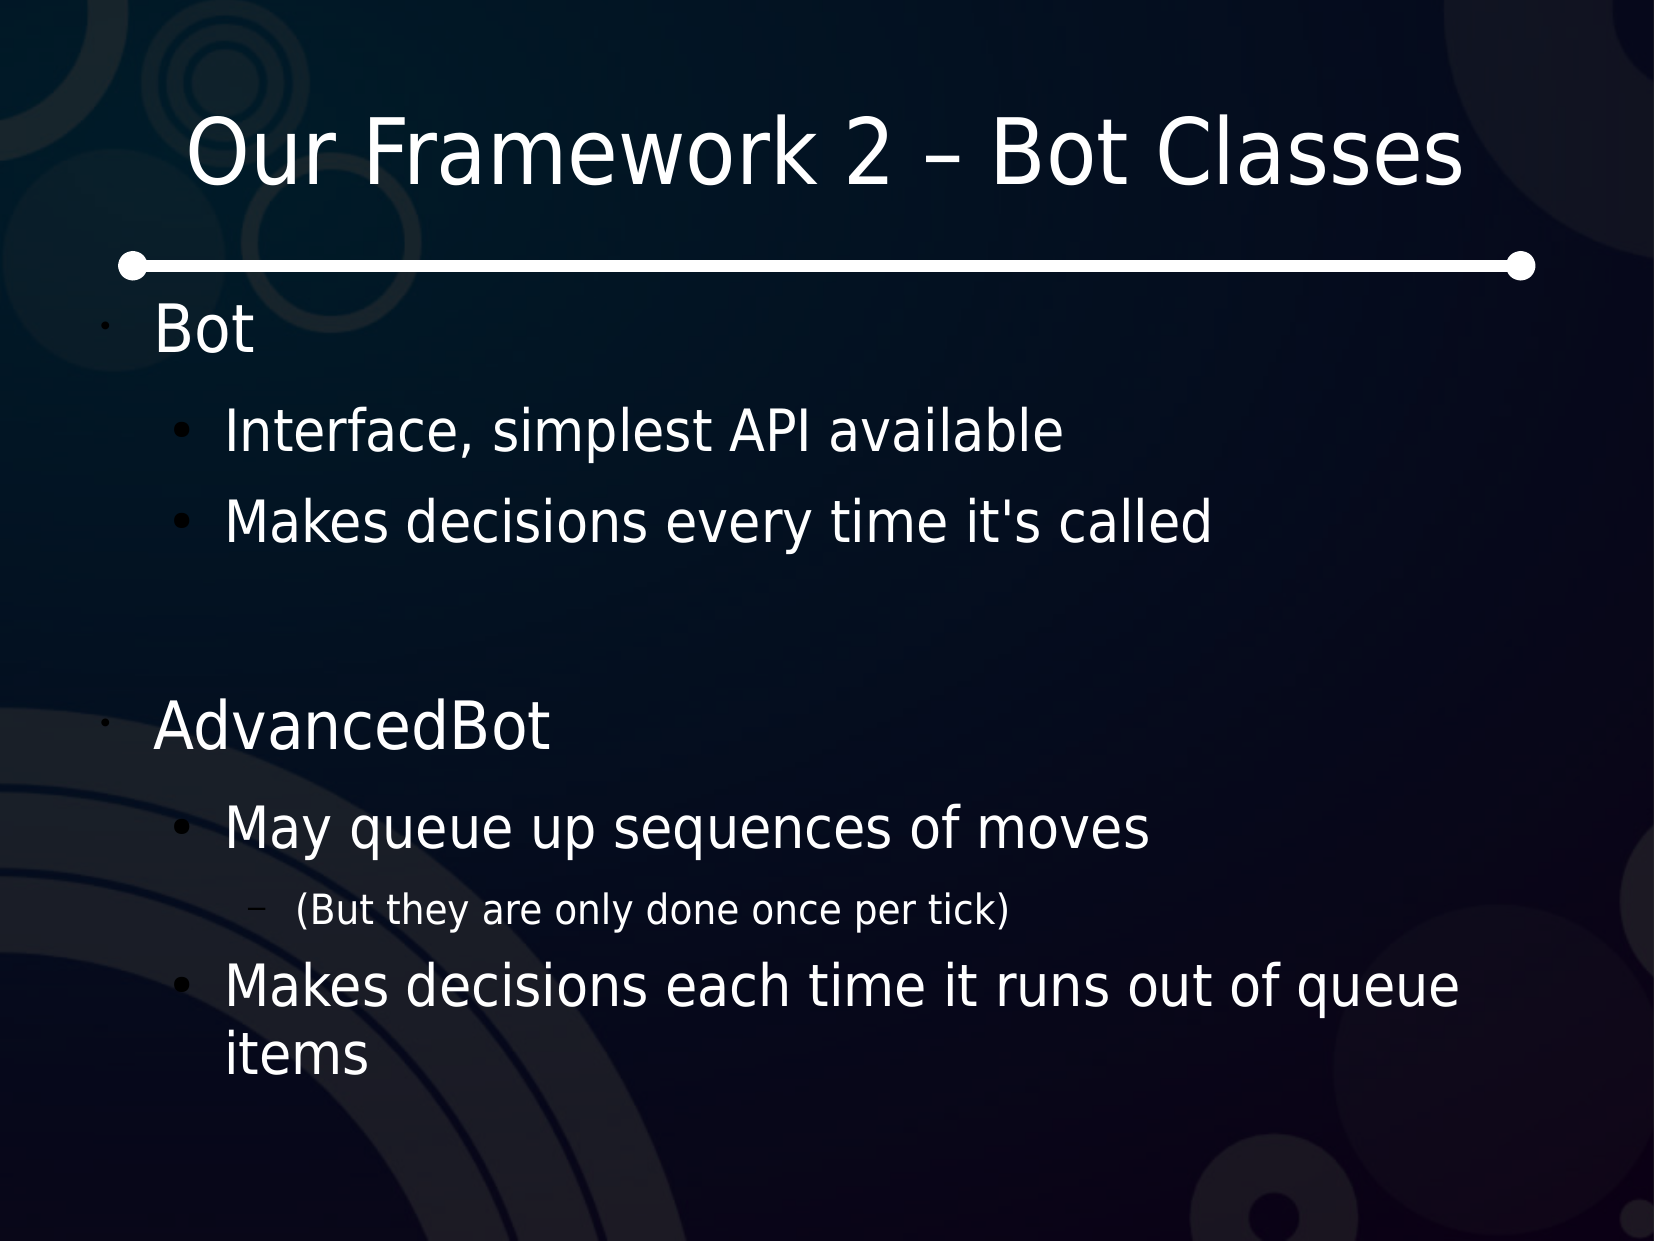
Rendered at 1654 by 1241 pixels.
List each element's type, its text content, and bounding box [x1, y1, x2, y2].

picture [0, 0, 1654, 1241]
list Bot Interface, simplest API available Makes decisions every time it's called AdvancedBot May queue up sequences of moves (But they are only done once per tick) Makes decisions each time it runs out of queue items [82, 290, 1571, 1094]
title Our Framework 2 – Bot Classes [82, 56, 1571, 250]
